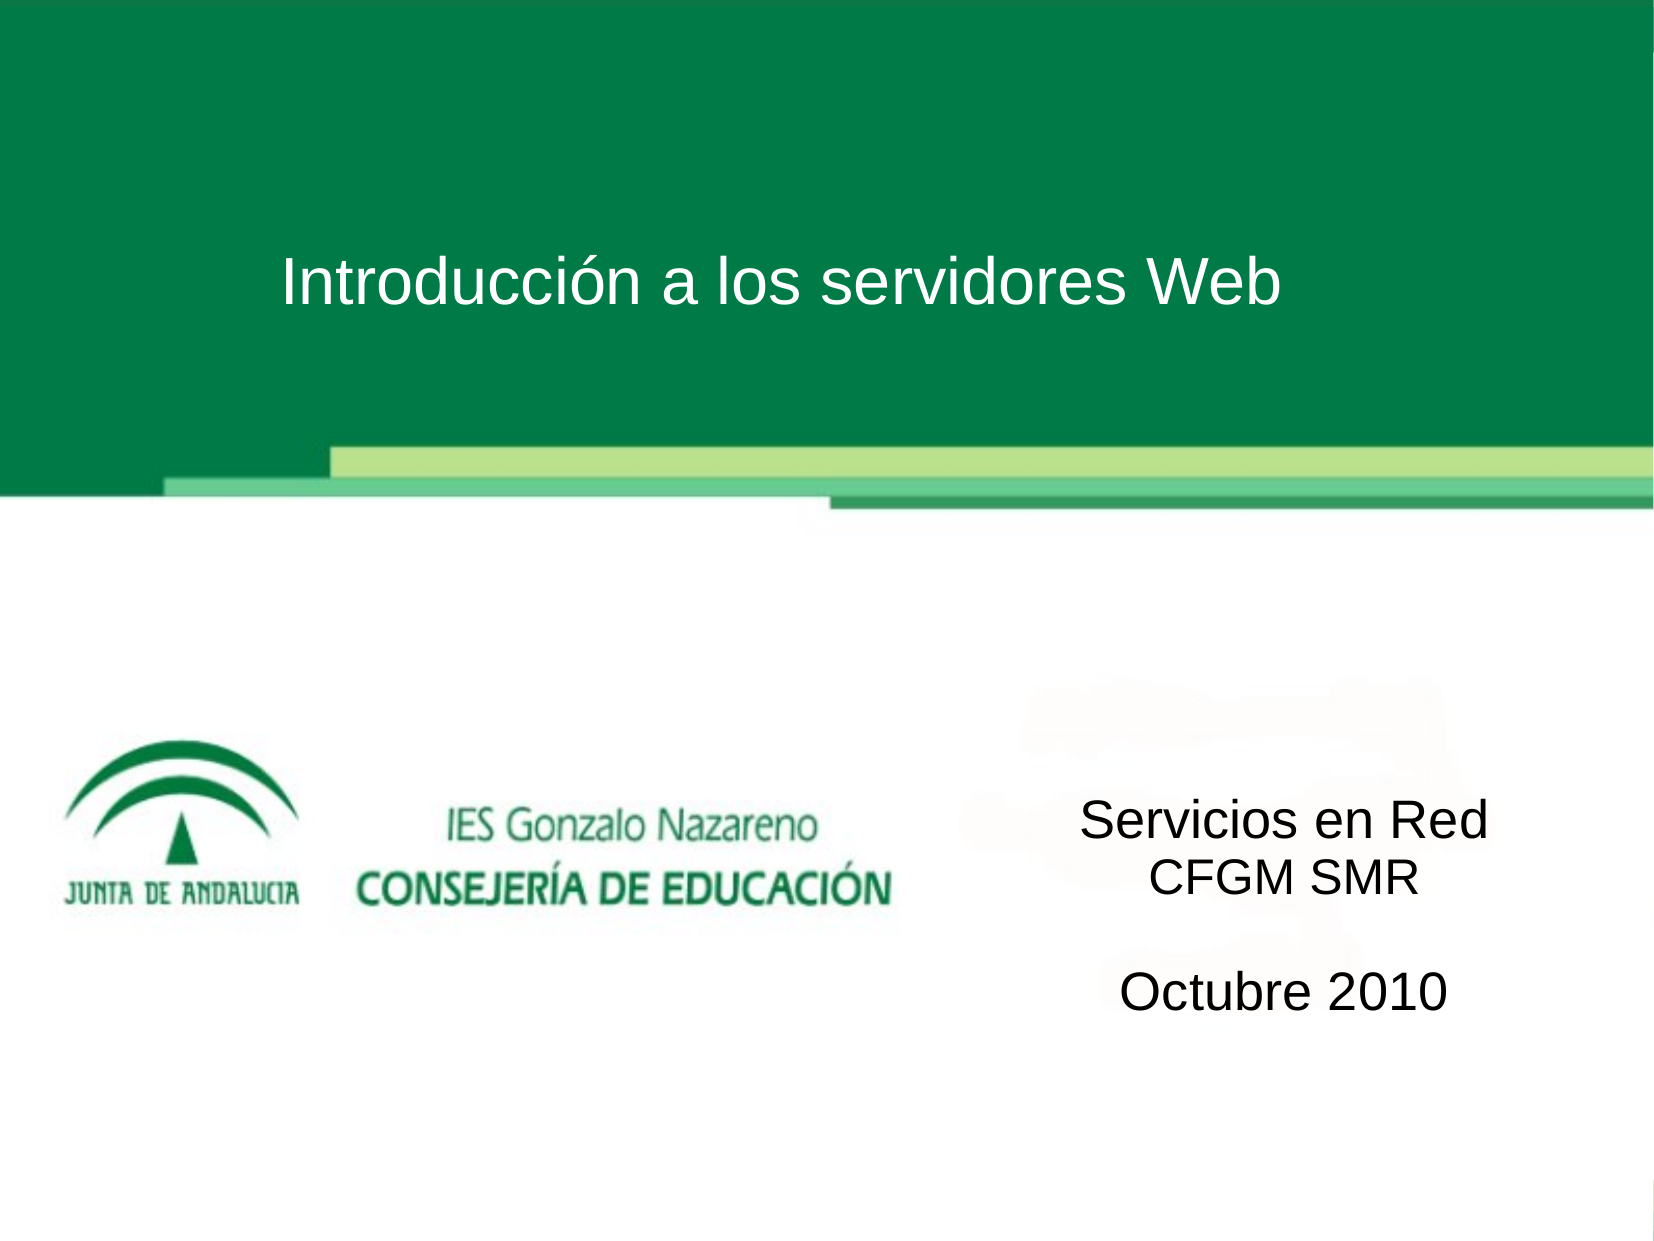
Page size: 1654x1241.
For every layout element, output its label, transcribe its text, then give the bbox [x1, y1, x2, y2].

text_box Introducción a los servidores Web [265, 236, 1565, 355]
picture [0, 0, 1654, 1241]
text_box Servicios en Red CFGM SMR Octubre 2010 [944, 679, 1625, 1093]
